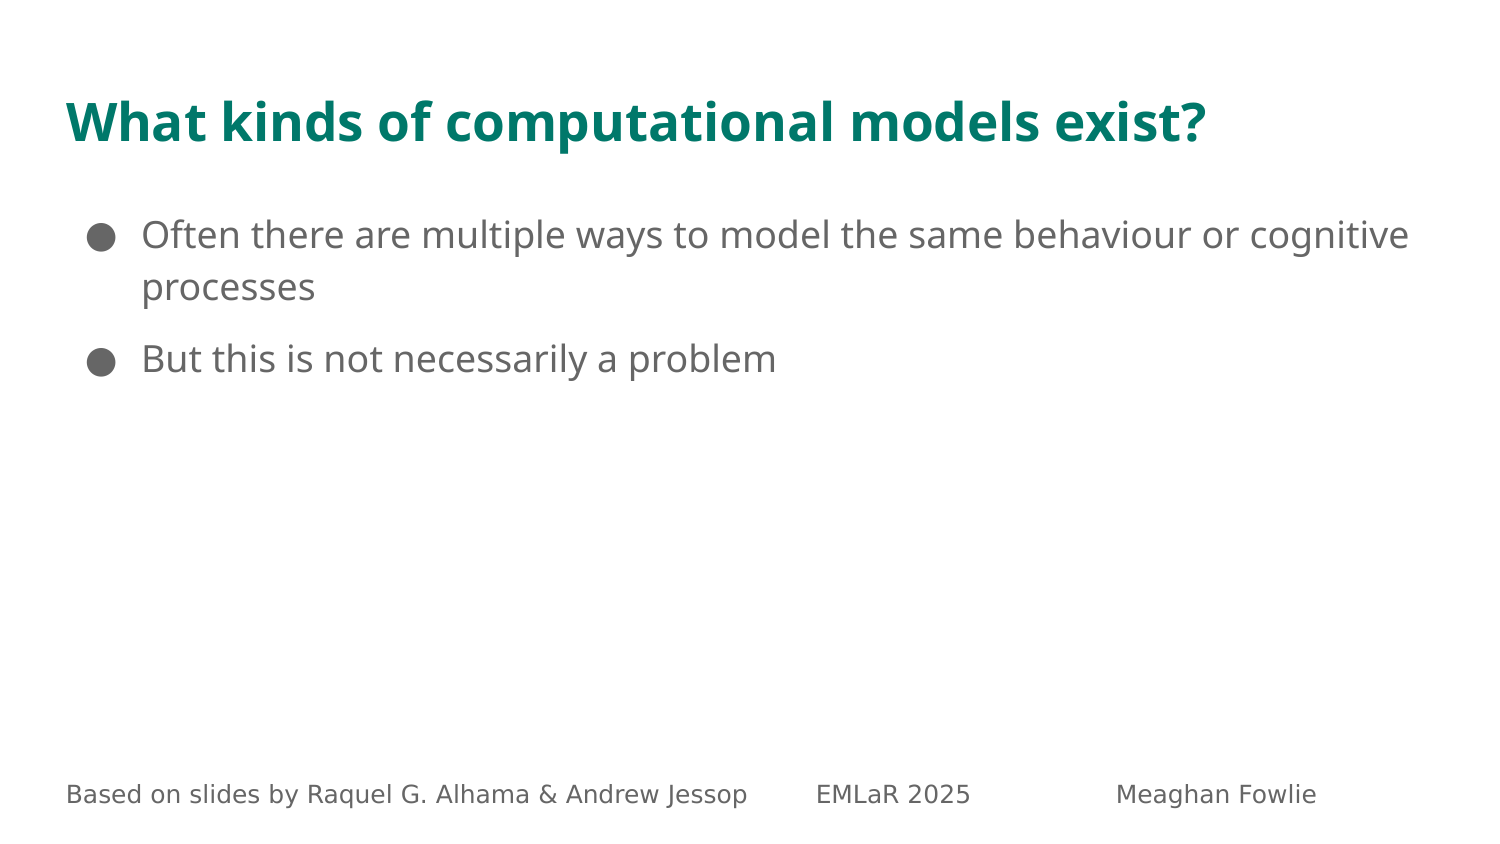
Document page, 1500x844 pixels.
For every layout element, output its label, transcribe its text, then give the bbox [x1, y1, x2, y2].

title What kinds of computational models exist? [51, 72, 1449, 167]
list Often there are multiple ways to model the same behaviour or cognitive processes But this is not necessarily a problem [51, 189, 1449, 750]
